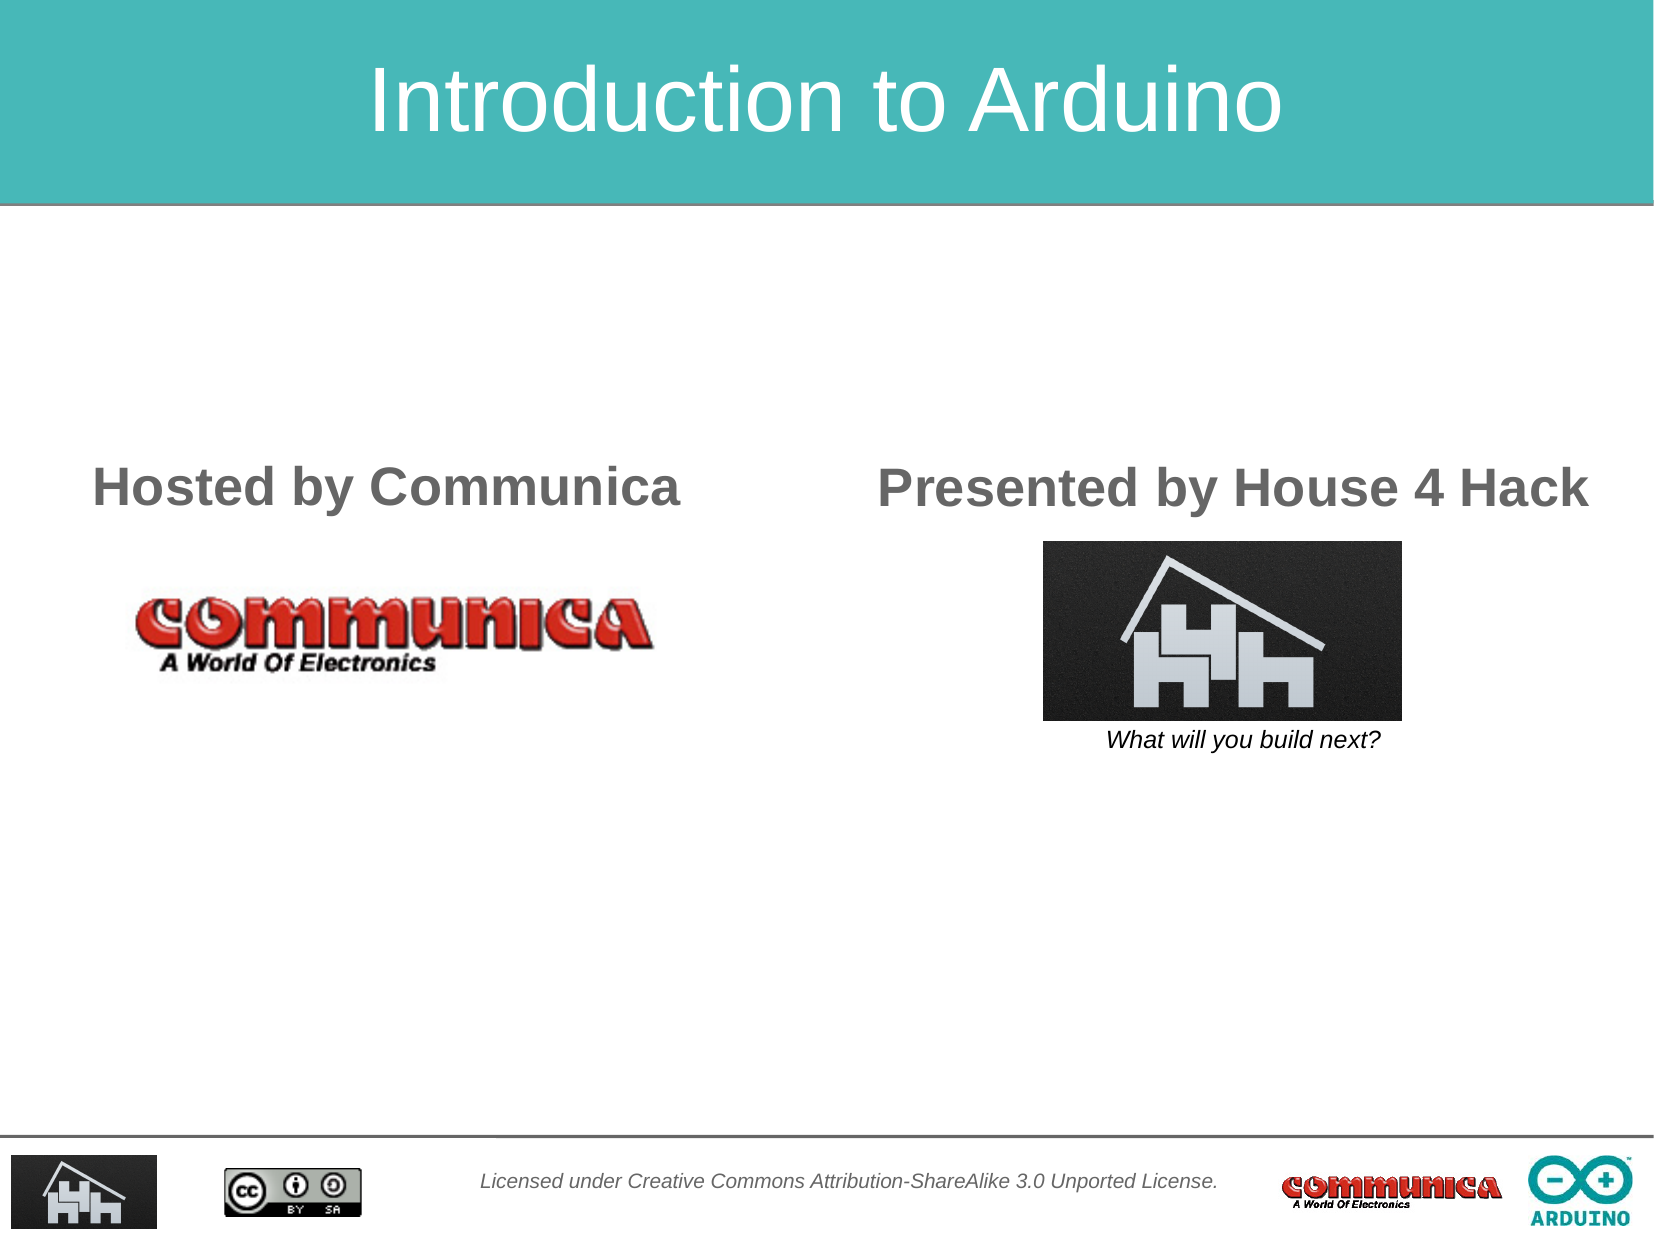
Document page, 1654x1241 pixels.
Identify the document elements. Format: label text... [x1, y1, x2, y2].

text_box What will you build next? [1091, 708, 1504, 772]
picture [224, 1168, 362, 1217]
picture [11, 1155, 157, 1229]
text_box Presented by House 4 Hack [820, 437, 1648, 532]
title Introduction to Arduino [0, 0, 1654, 204]
picture [94, 525, 697, 751]
picture [1264, 1144, 1654, 1241]
picture [1043, 541, 1402, 721]
text_box Hosted by Communica [65, 448, 709, 525]
